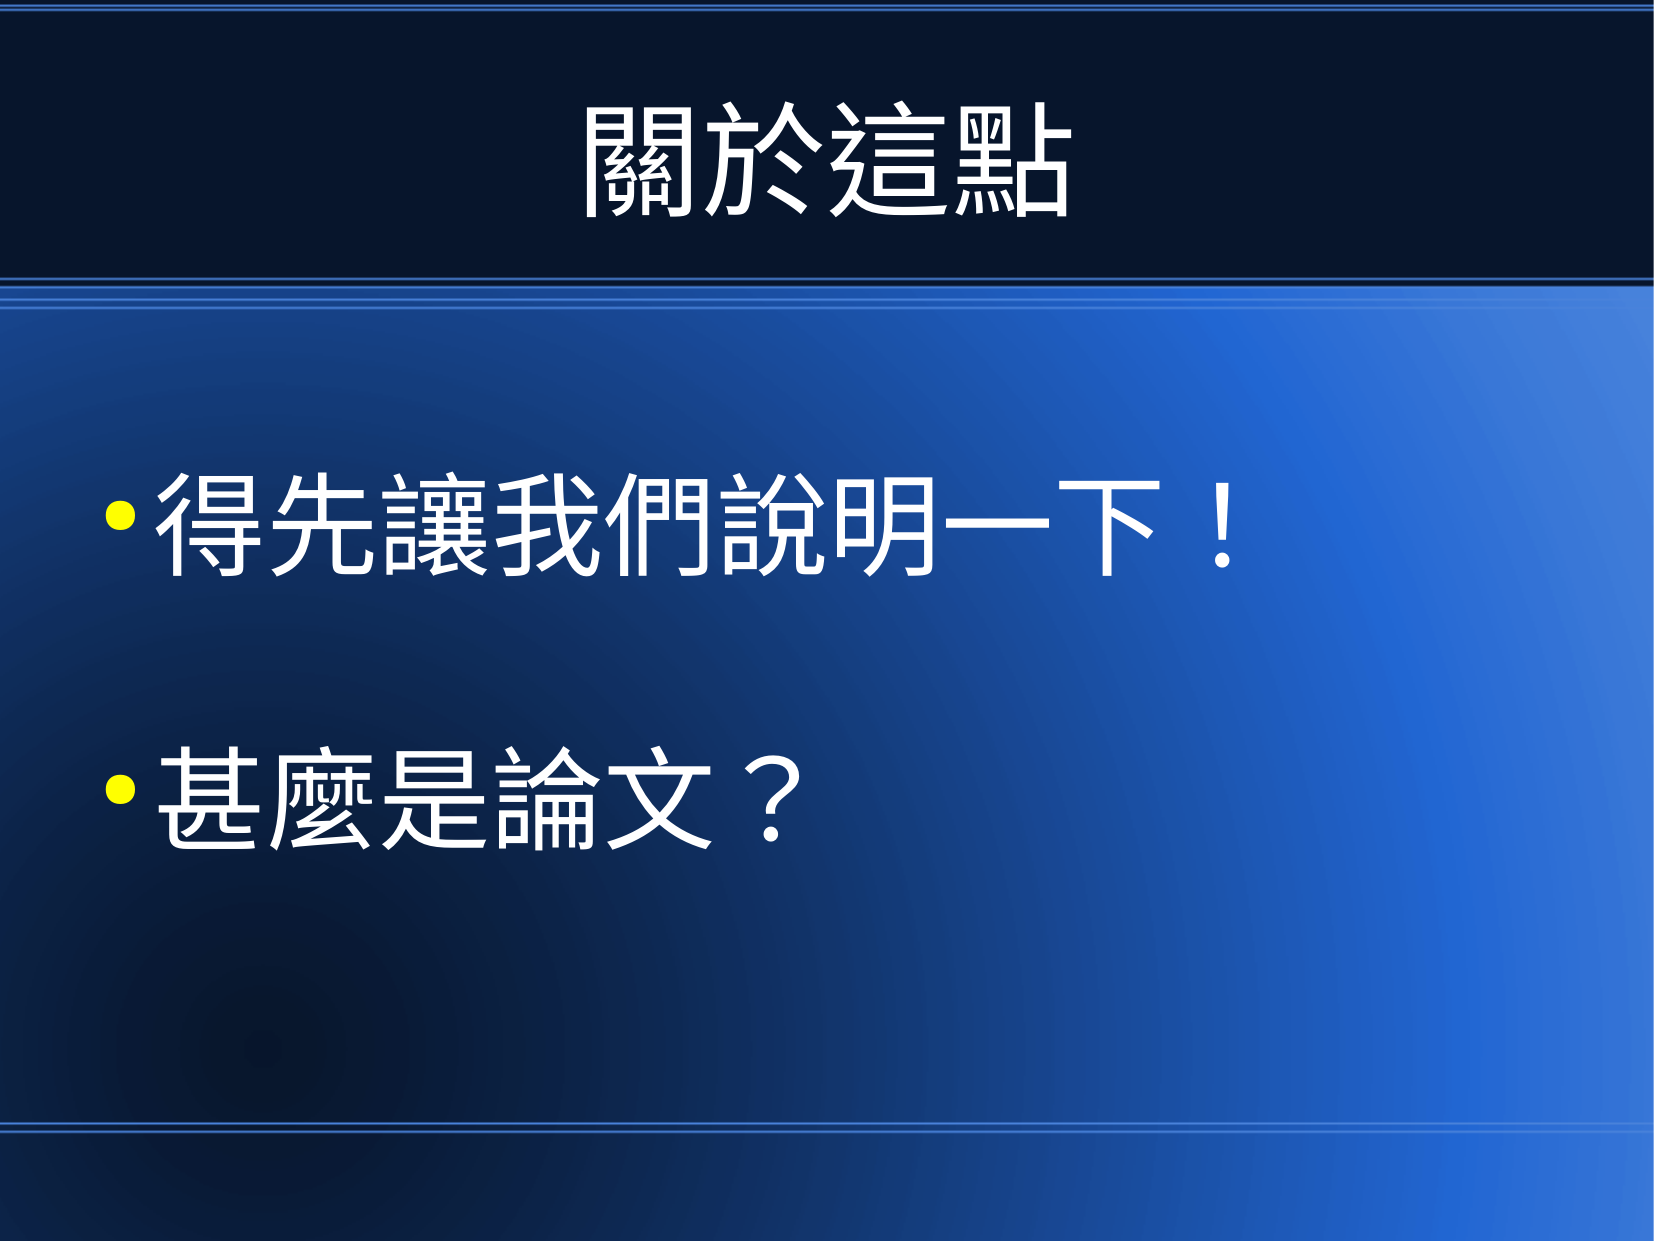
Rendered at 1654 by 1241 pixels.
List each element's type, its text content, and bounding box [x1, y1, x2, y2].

picture [0, 0, 1654, 1241]
list 得先讓我們說明一下！ 甚麼是論文？ [82, 355, 1571, 1241]
title 關於這點 [82, 49, 1571, 257]
